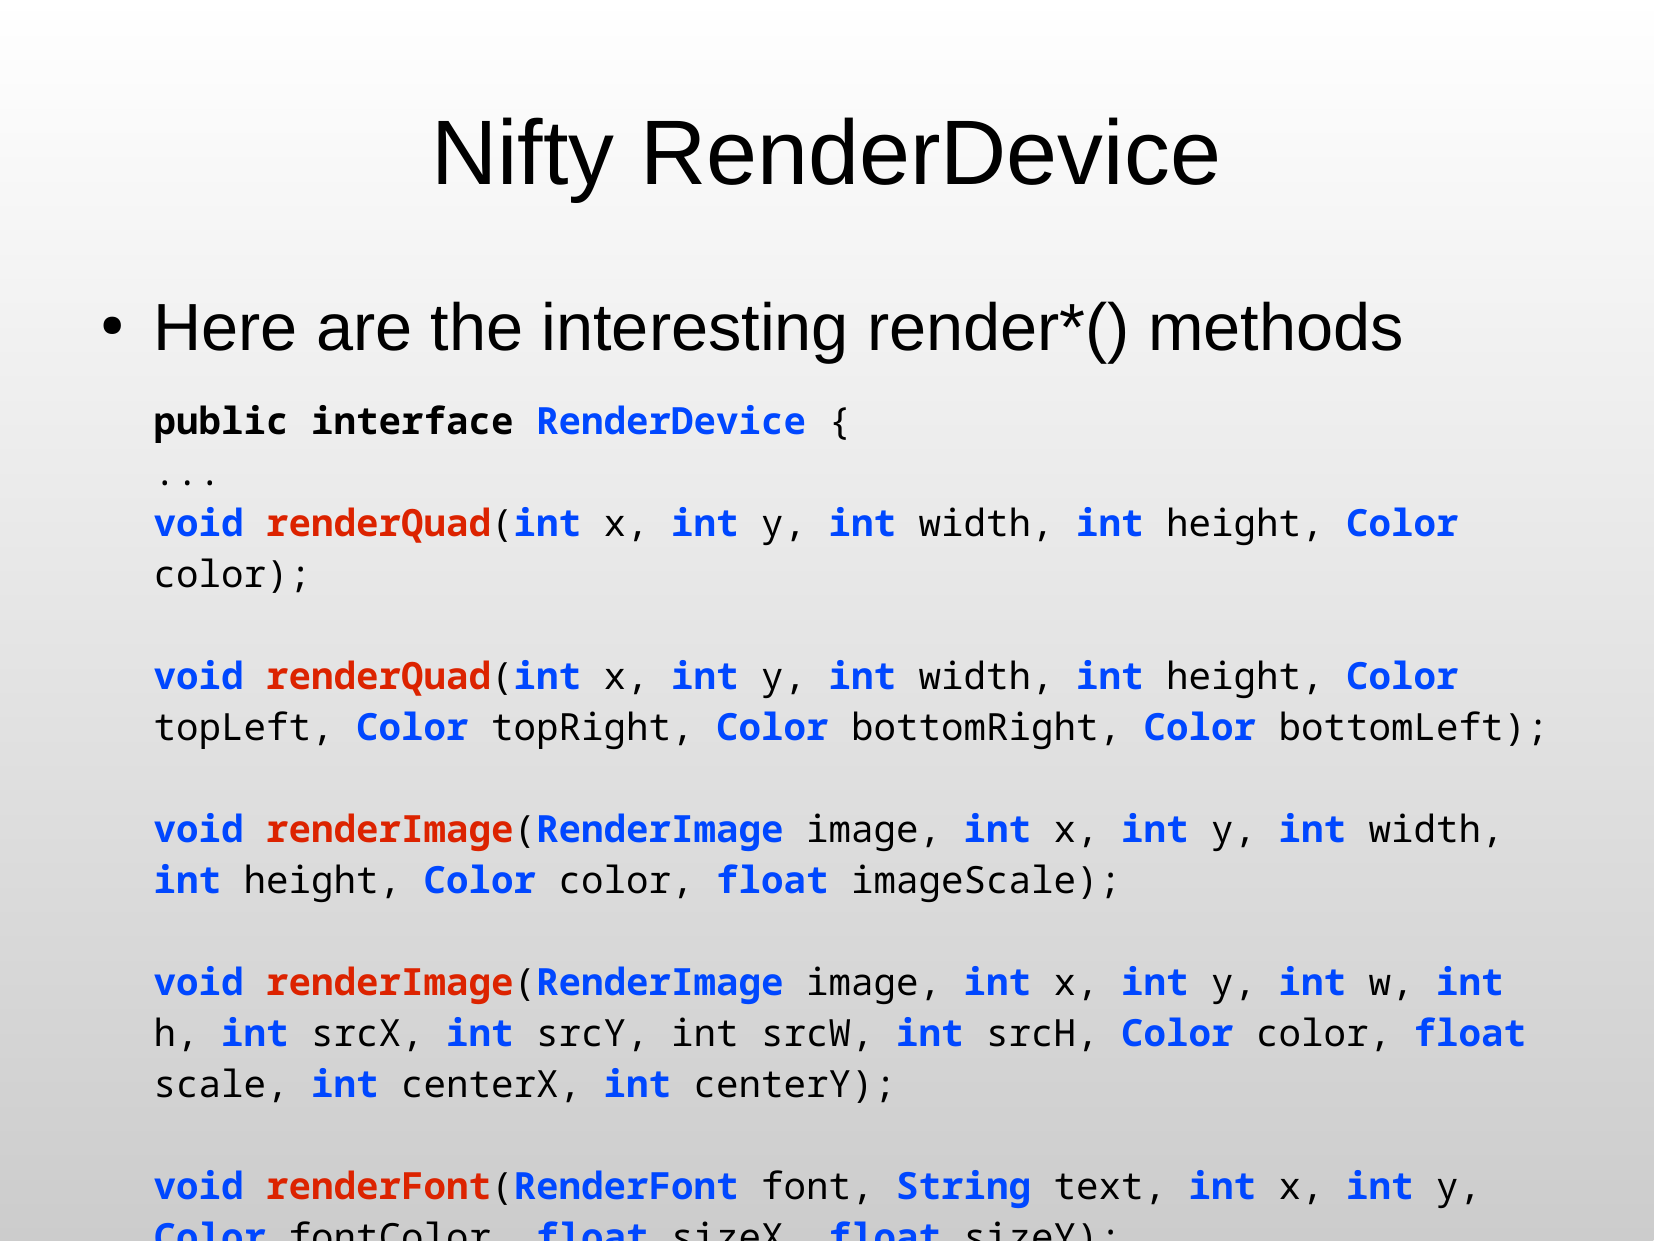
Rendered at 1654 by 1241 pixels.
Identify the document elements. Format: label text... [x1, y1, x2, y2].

list Here are the interesting render*() methods public interface RenderDevice { ... void renderQuad(int x, int y, int width, int height, Color color); void renderQuad(int x, int y, int width, int height, Color topLeft, Color topRight, Color bottomRight, Color bottomLeft); void renderImage(RenderImage image, int x, int y, int width, int height, Color color, float imageScale); void renderImage(RenderImage image, int x, int y, int w, int h, int srcX, int srcY, int srcW, int srcH, Color color, float scale, int centerX, int centerY); void renderFont(RenderFont font, String text, int x, int y, Color fontColor, float sizeX, float sizeY); ... } [82, 290, 1571, 1109]
title Nifty RenderDevice [82, 49, 1571, 257]
